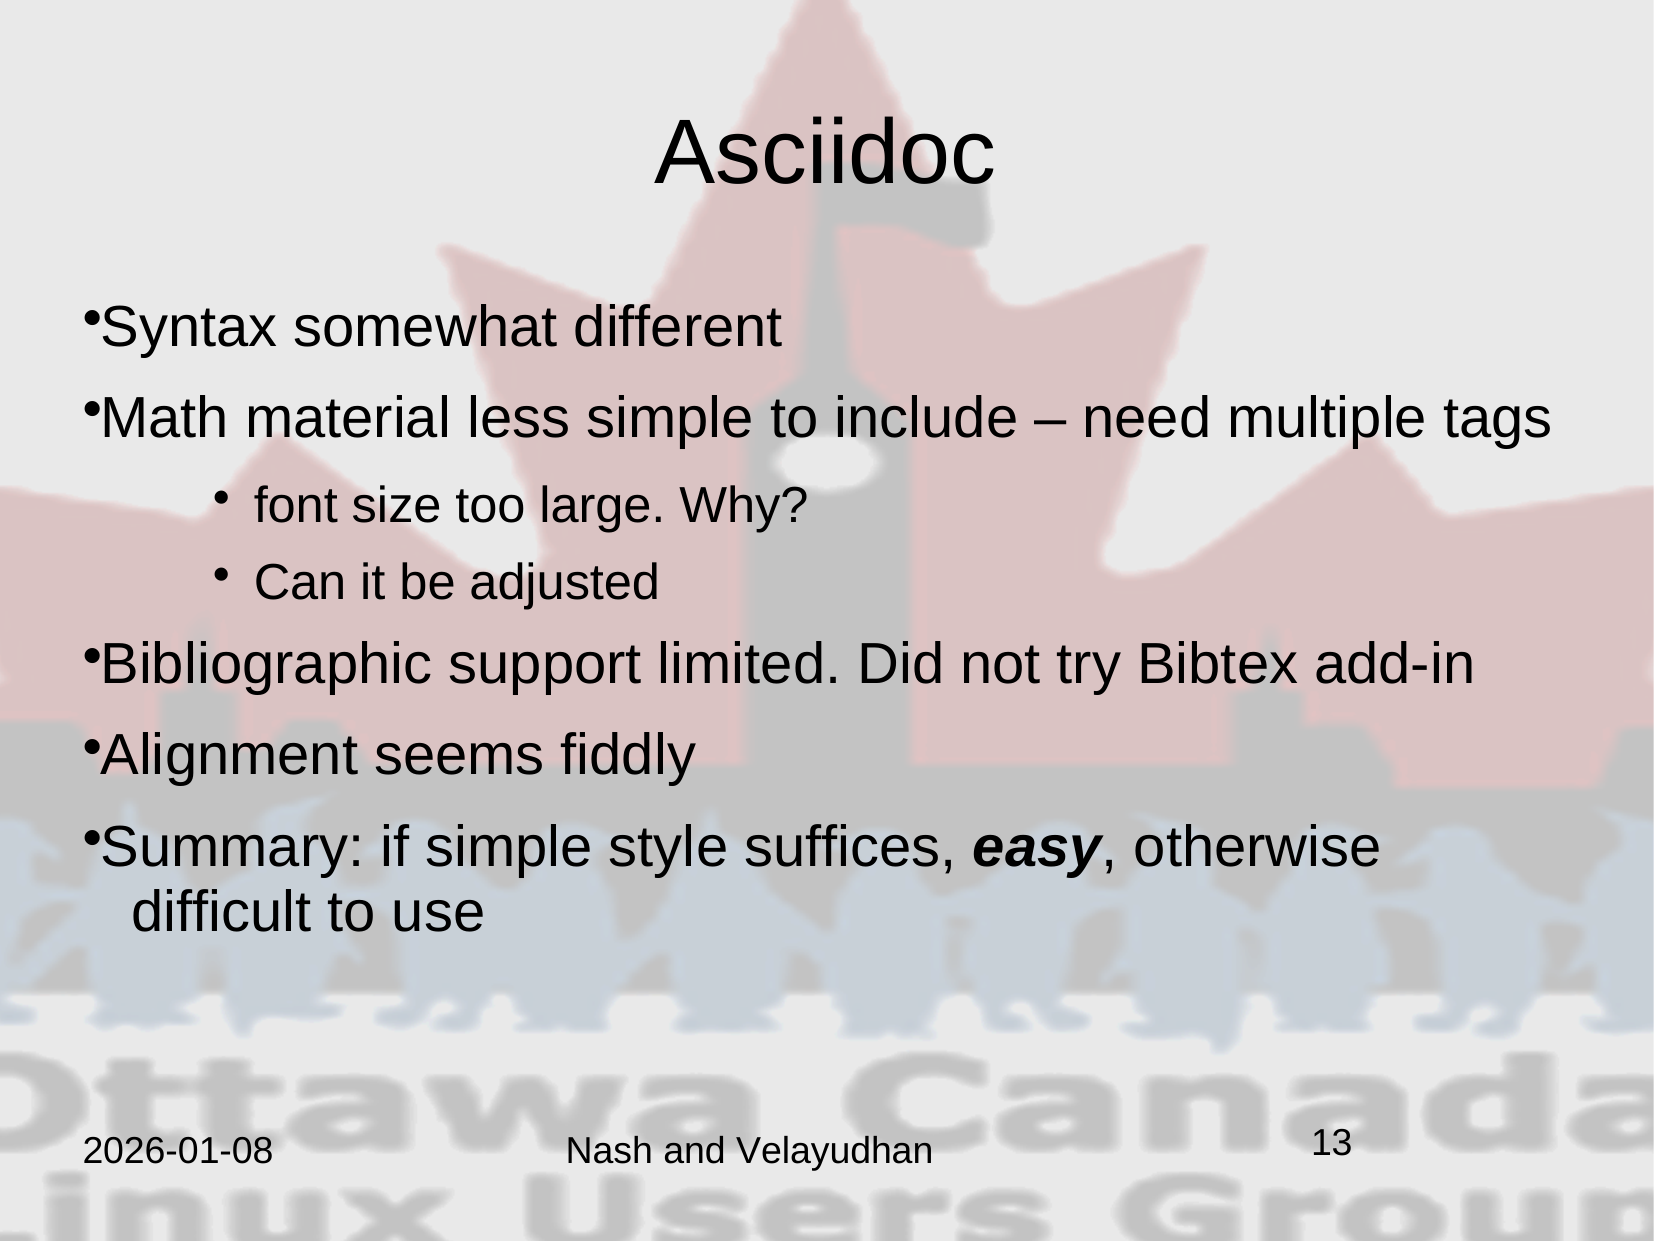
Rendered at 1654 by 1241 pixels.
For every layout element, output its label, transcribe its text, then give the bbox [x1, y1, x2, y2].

list Syntax somewhat different Math material less simple to include – need multiple tags font size too large. Why? Can it be adjusted Bibliographic support limited. Did not try Bibtex add-in Alignment seems fiddly Summary: if simple style suffices, easy, otherwise difficult to use [82, 290, 1570, 1009]
picture [0, 0, 1654, 1241]
title Asciidoc [82, 49, 1570, 256]
